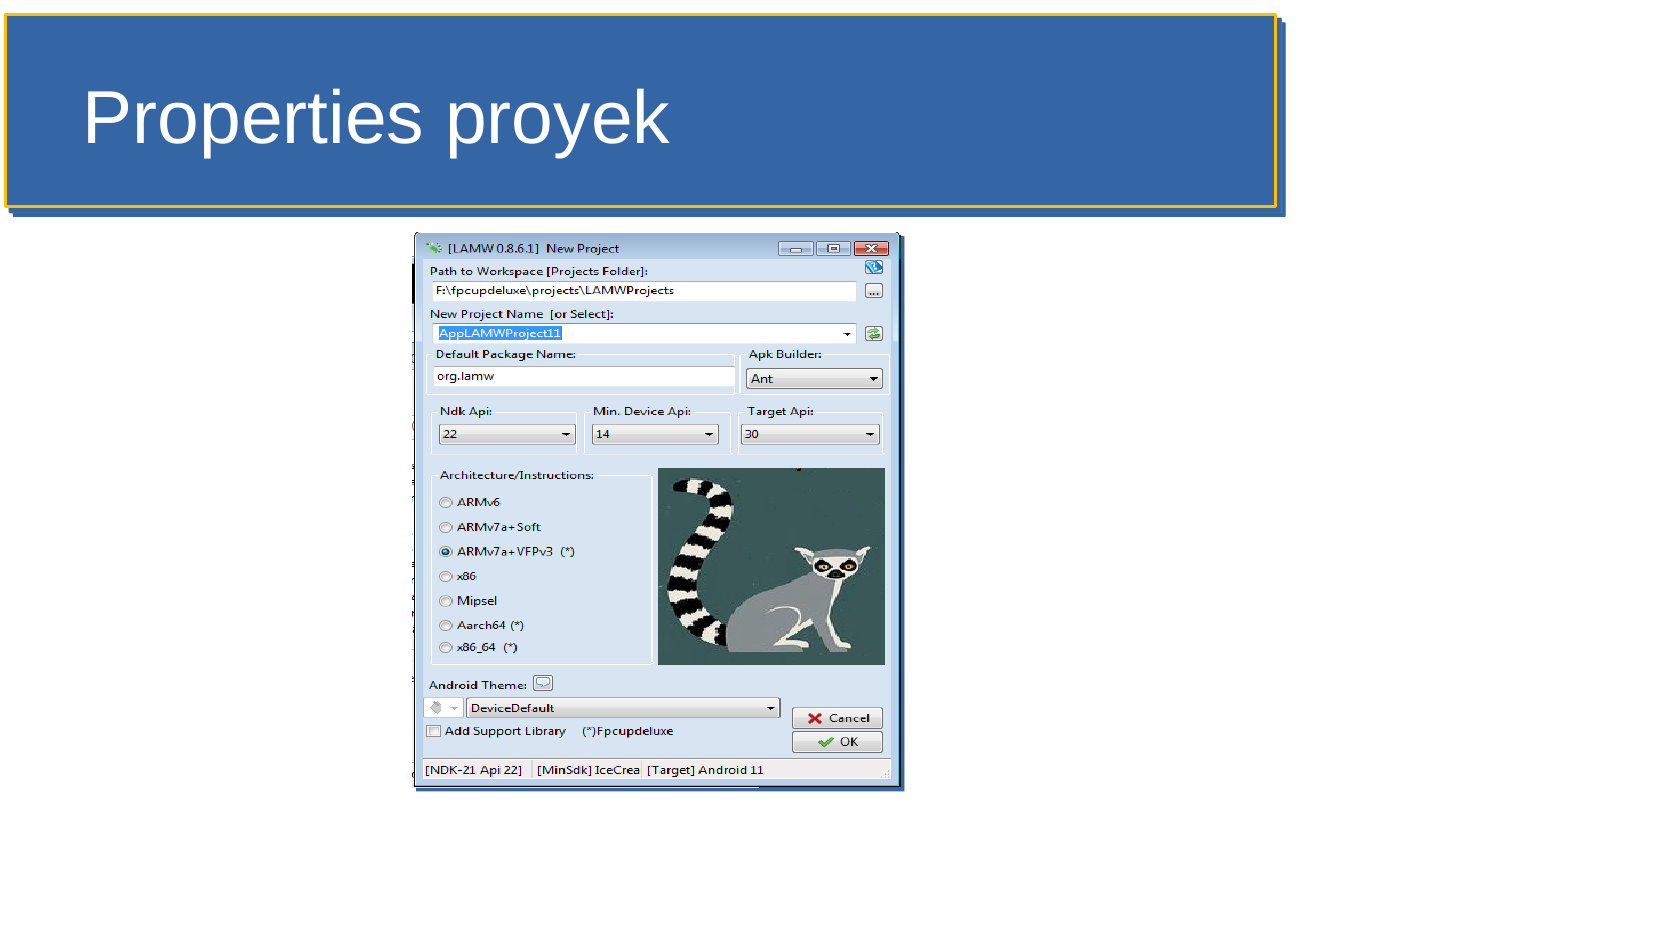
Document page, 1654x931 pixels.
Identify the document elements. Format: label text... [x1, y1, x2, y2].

title Properties proyek [82, 44, 1235, 192]
picture [412, 232, 901, 788]
